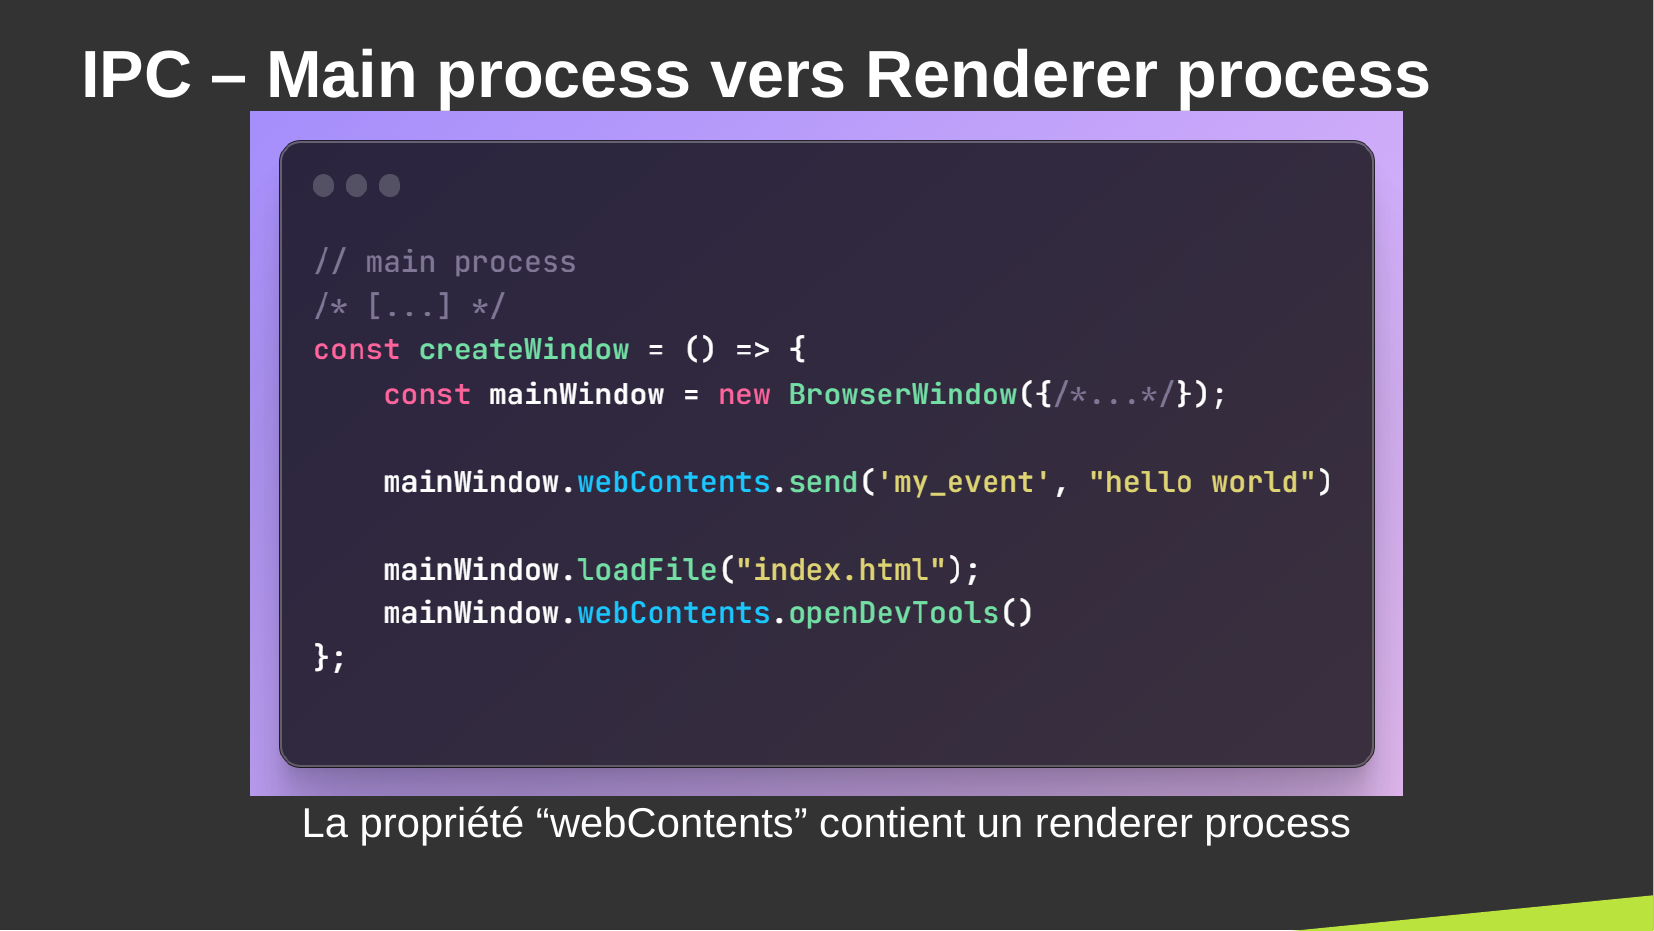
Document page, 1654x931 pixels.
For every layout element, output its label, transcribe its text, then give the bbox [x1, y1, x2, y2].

list La propriété “webContents” contient un renderer process [236, 800, 1418, 919]
picture [250, 111, 1403, 796]
text_box [1290, 895, 1654, 931]
title IPC – Main process vers Renderer process [81, 37, 1570, 112]
